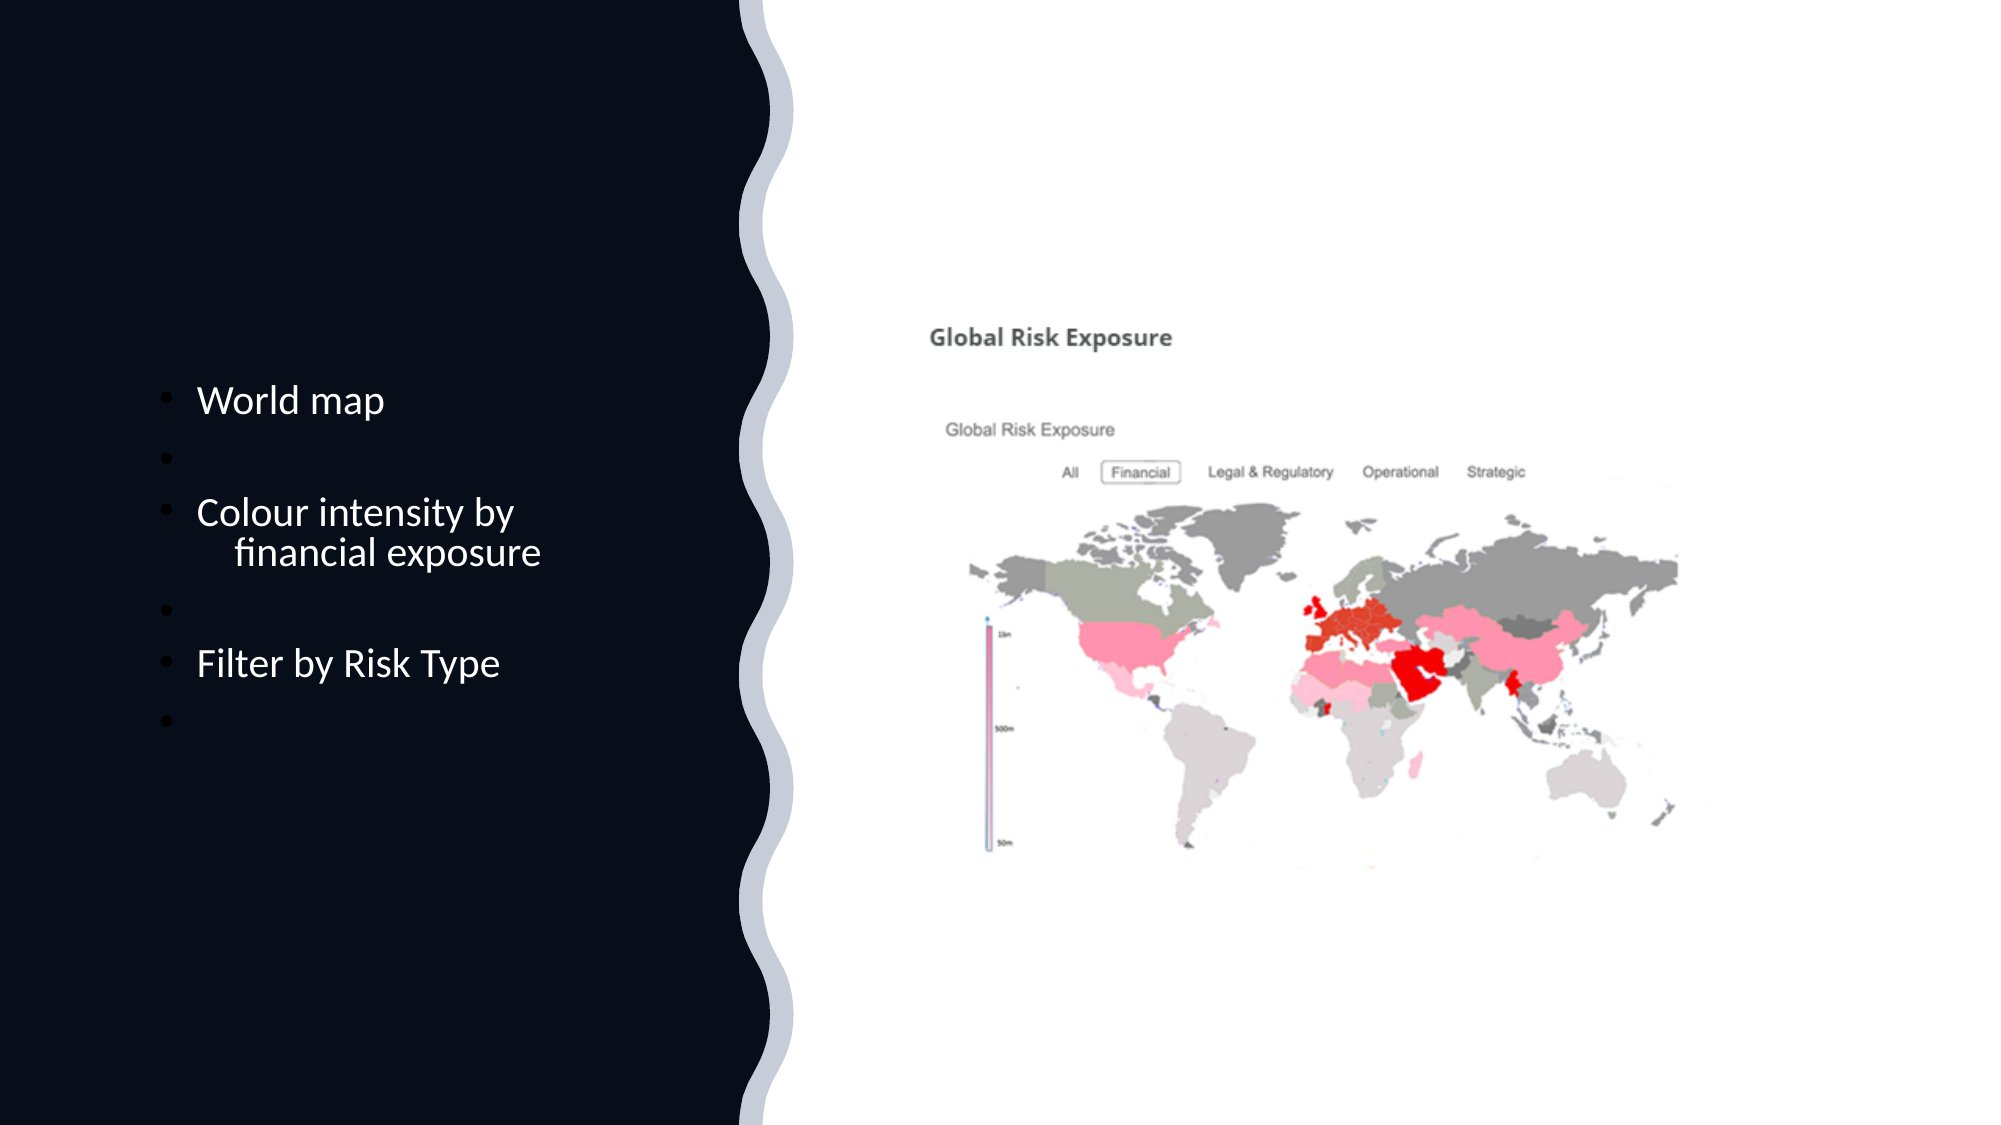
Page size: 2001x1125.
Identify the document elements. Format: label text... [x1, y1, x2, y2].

text_box [0, 0, 2000, 1125]
picture [910, 293, 1836, 881]
text_box World map Colour intensity by financial exposure Filter by Risk Type [125, 375, 681, 698]
